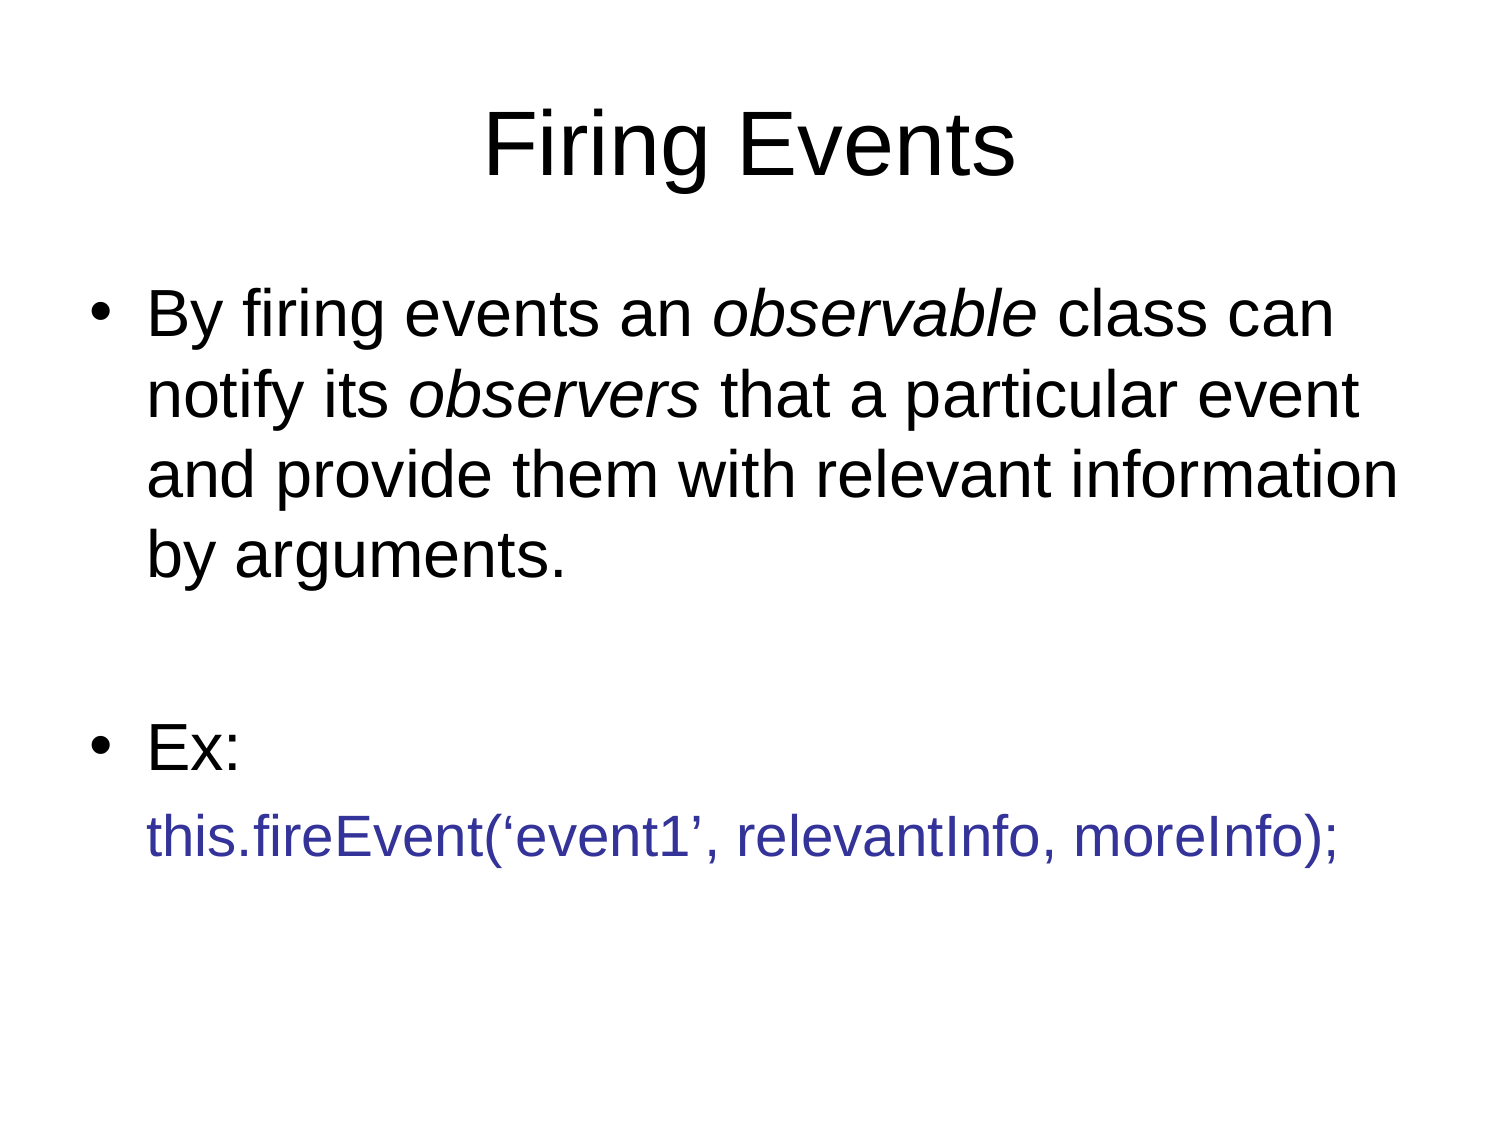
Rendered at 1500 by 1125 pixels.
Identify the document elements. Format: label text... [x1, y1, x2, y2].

list By firing events an observable class can notify its observers that a particular event and provide them with relevant information by arguments. Ex: this.fireEvent(‘event1’, relevantInfo, moreInfo); [75, 262, 1426, 1006]
title Firing Events [75, 45, 1426, 233]
